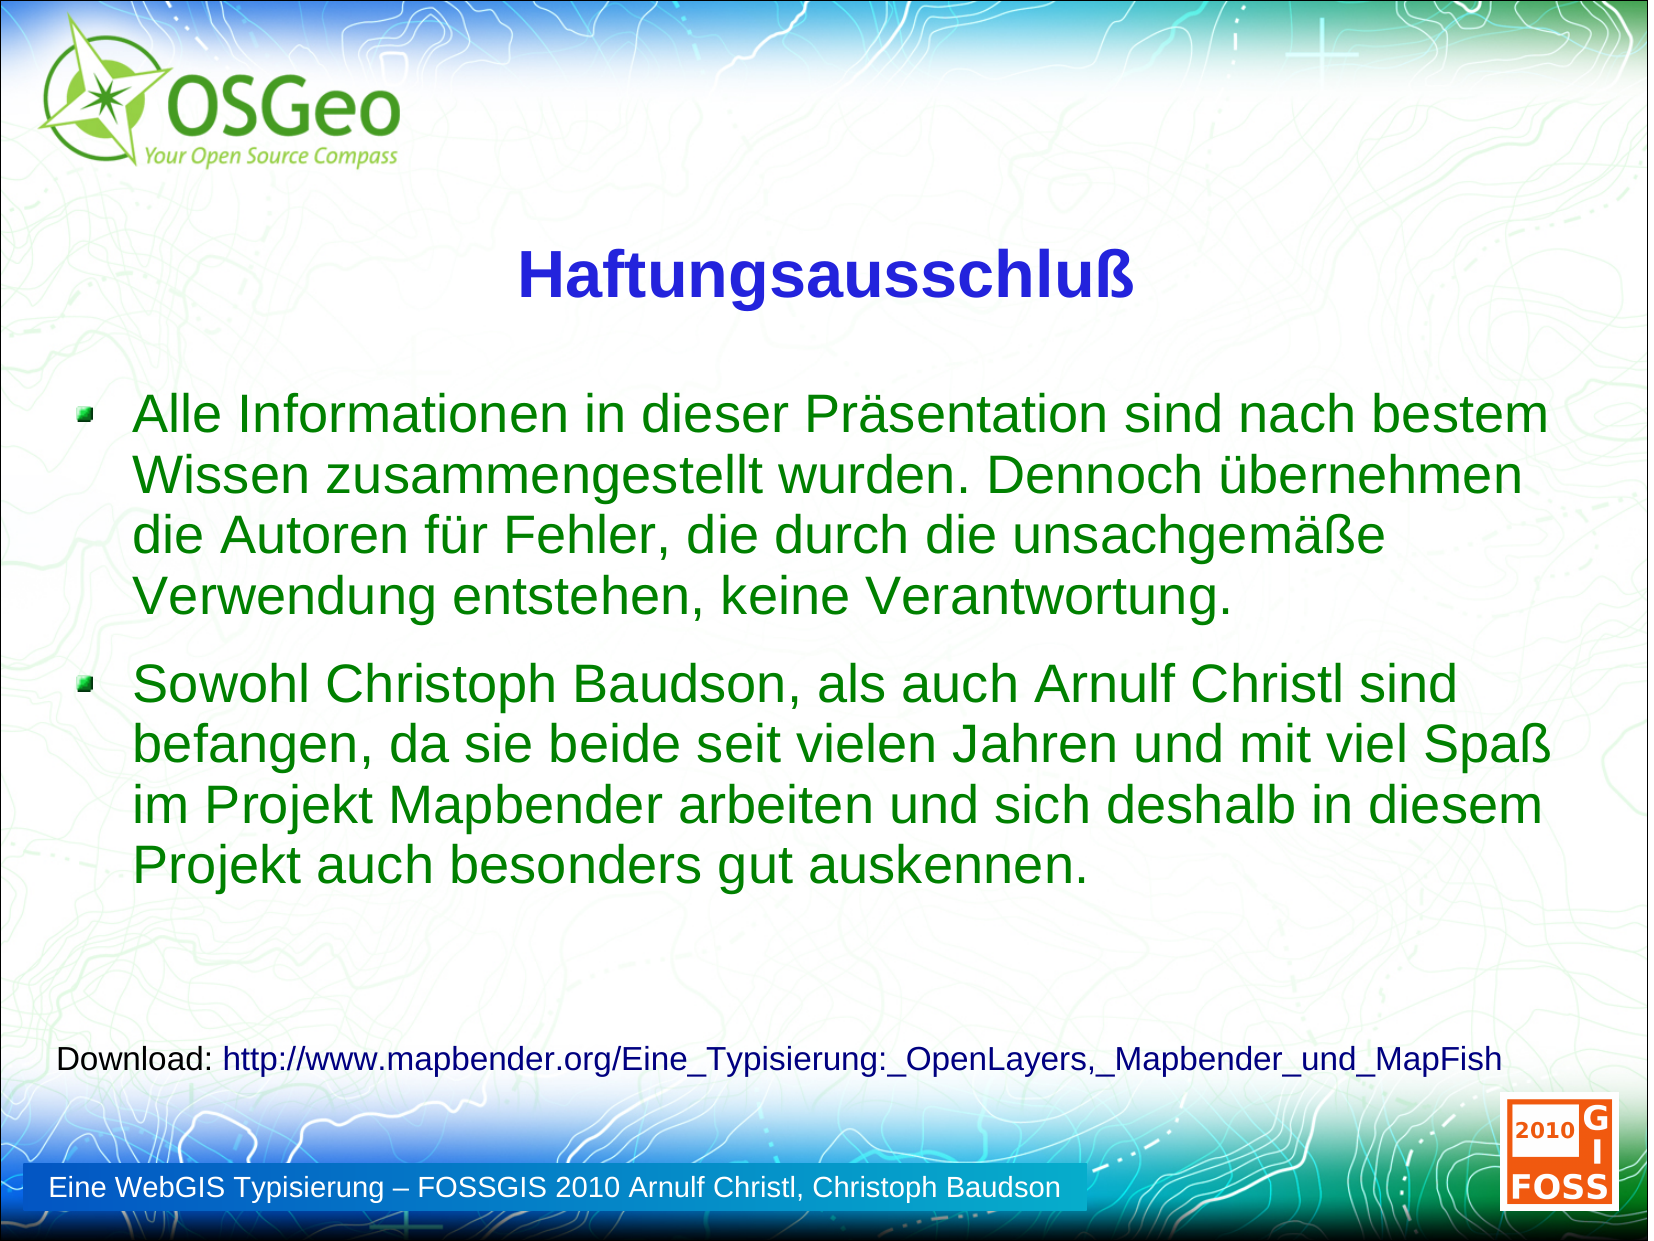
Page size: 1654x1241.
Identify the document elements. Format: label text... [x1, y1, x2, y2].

list Alle Informationen in dieser Präsentation sind nach bestem Wissen zusammengestellt wurden. Dennoch übernehmen die Autoren für Fehler, die durch die unsachgemäße Verwendung entstehen, keine Verantwortung. Sowohl Christoph Baudson, als auch Arnulf Christl sind befangen, da sie beide seit vielen Jahren und mit viel Spaß im Projekt Mapbender arbeiten und sich deshalb in diesem Projekt auch besonders gut auskennen. [76, 383, 1565, 1188]
title Haftungsausschluß [82, 200, 1571, 349]
text_box Download: http://www.mapbender.org/Eine_Typisierung:_OpenLayers,_Mapbender_und_MapFish [41, 1033, 1529, 1090]
picture [1, 1, 1647, 1240]
